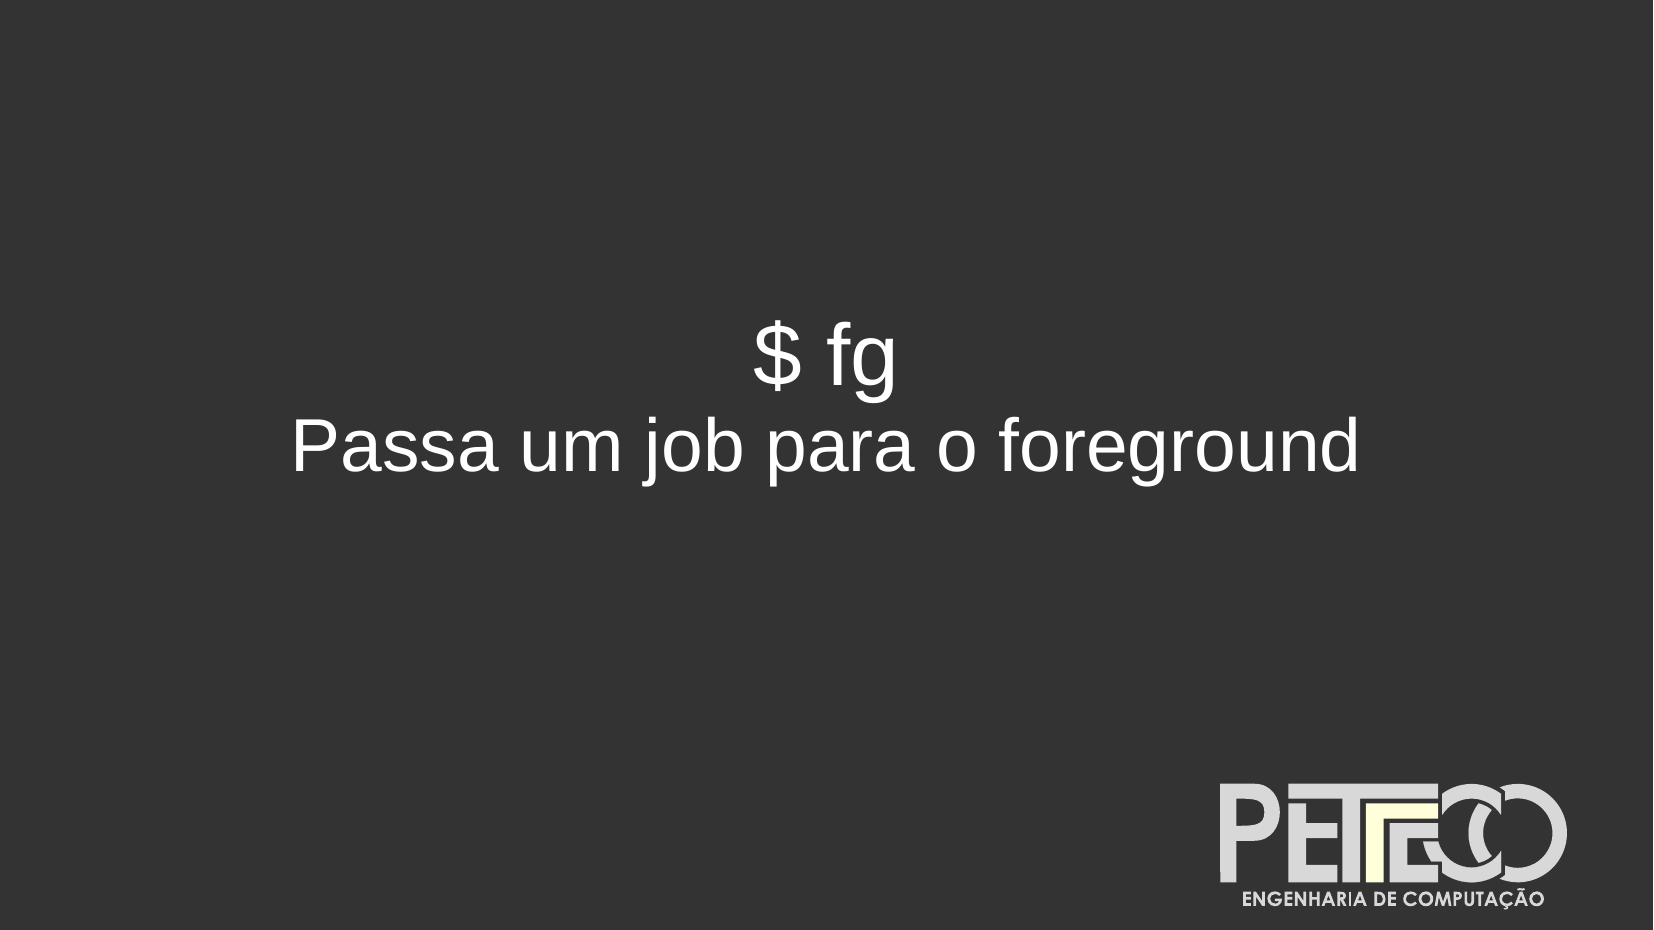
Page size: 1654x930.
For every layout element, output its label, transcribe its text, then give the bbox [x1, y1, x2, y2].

subtitle $ fg Passa um job para o foreground [82, 37, 1571, 757]
